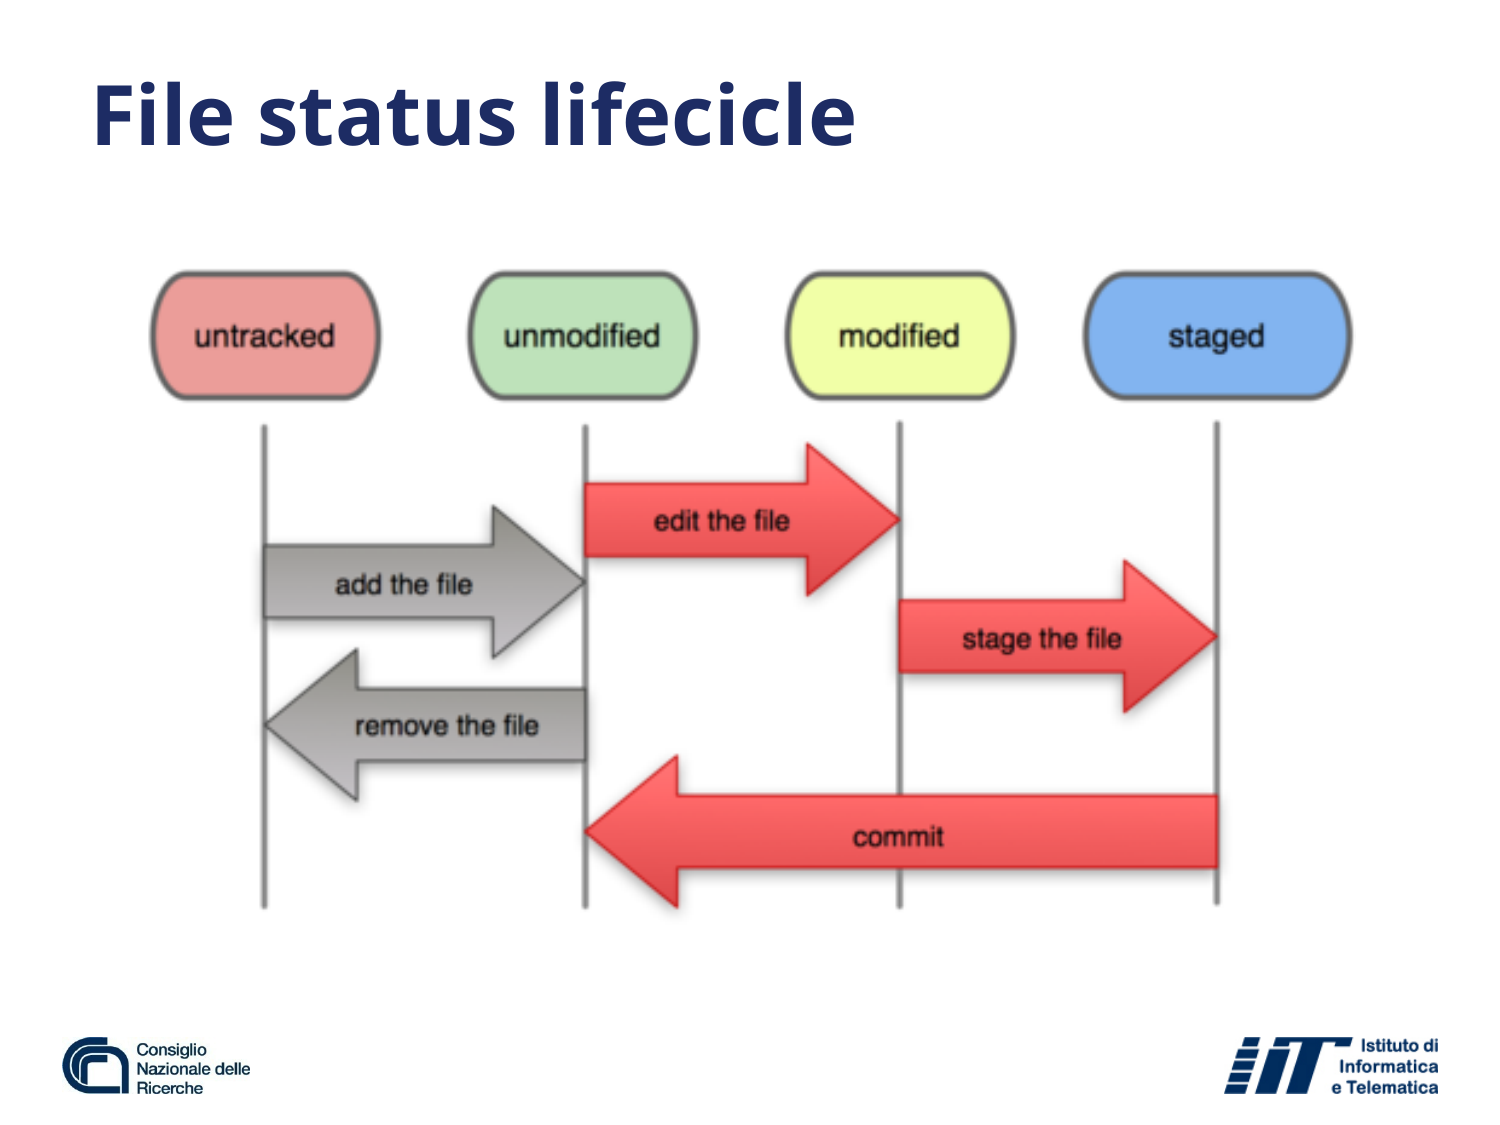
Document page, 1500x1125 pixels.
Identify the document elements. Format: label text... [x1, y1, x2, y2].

picture [147, 229, 1356, 934]
title File status lifecicle [74, 45, 1449, 180]
picture [1224, 1037, 1438, 1094]
picture [62, 1037, 250, 1094]
